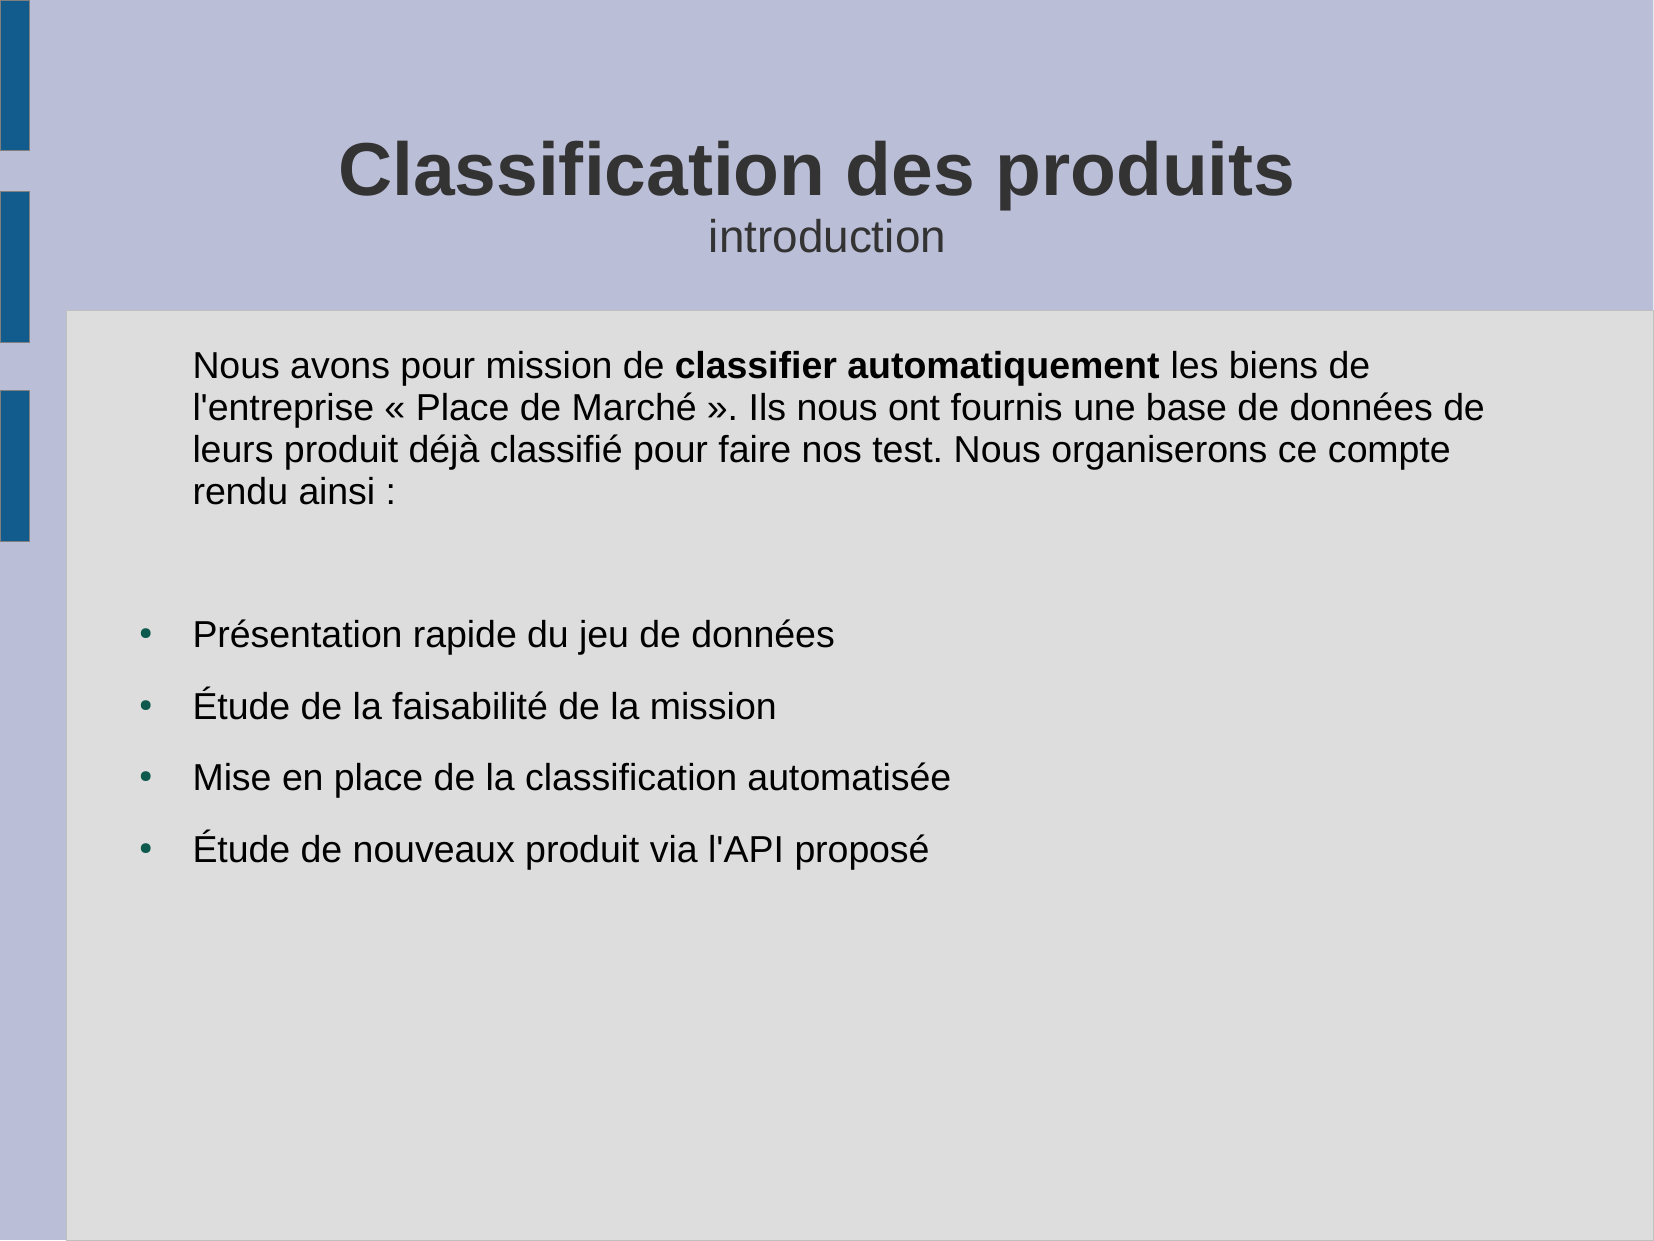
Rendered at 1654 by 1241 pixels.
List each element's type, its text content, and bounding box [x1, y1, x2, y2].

title Classification des produits introduction [121, 91, 1534, 299]
list Nous avons pour mission de classifier automatiquement les biens de l'entreprise « Place de Marché ». Ils nous ont fournis une base de données de leurs produit déjà classifié pour faire nos test. Nous organiserons ce compte rendu ainsi : Présentation rapide du jeu de données Étude de la faisabilité de la mission Mise en place de la classification automatisée Étude de nouveaux produit via l'API proposé [121, 344, 1534, 1127]
